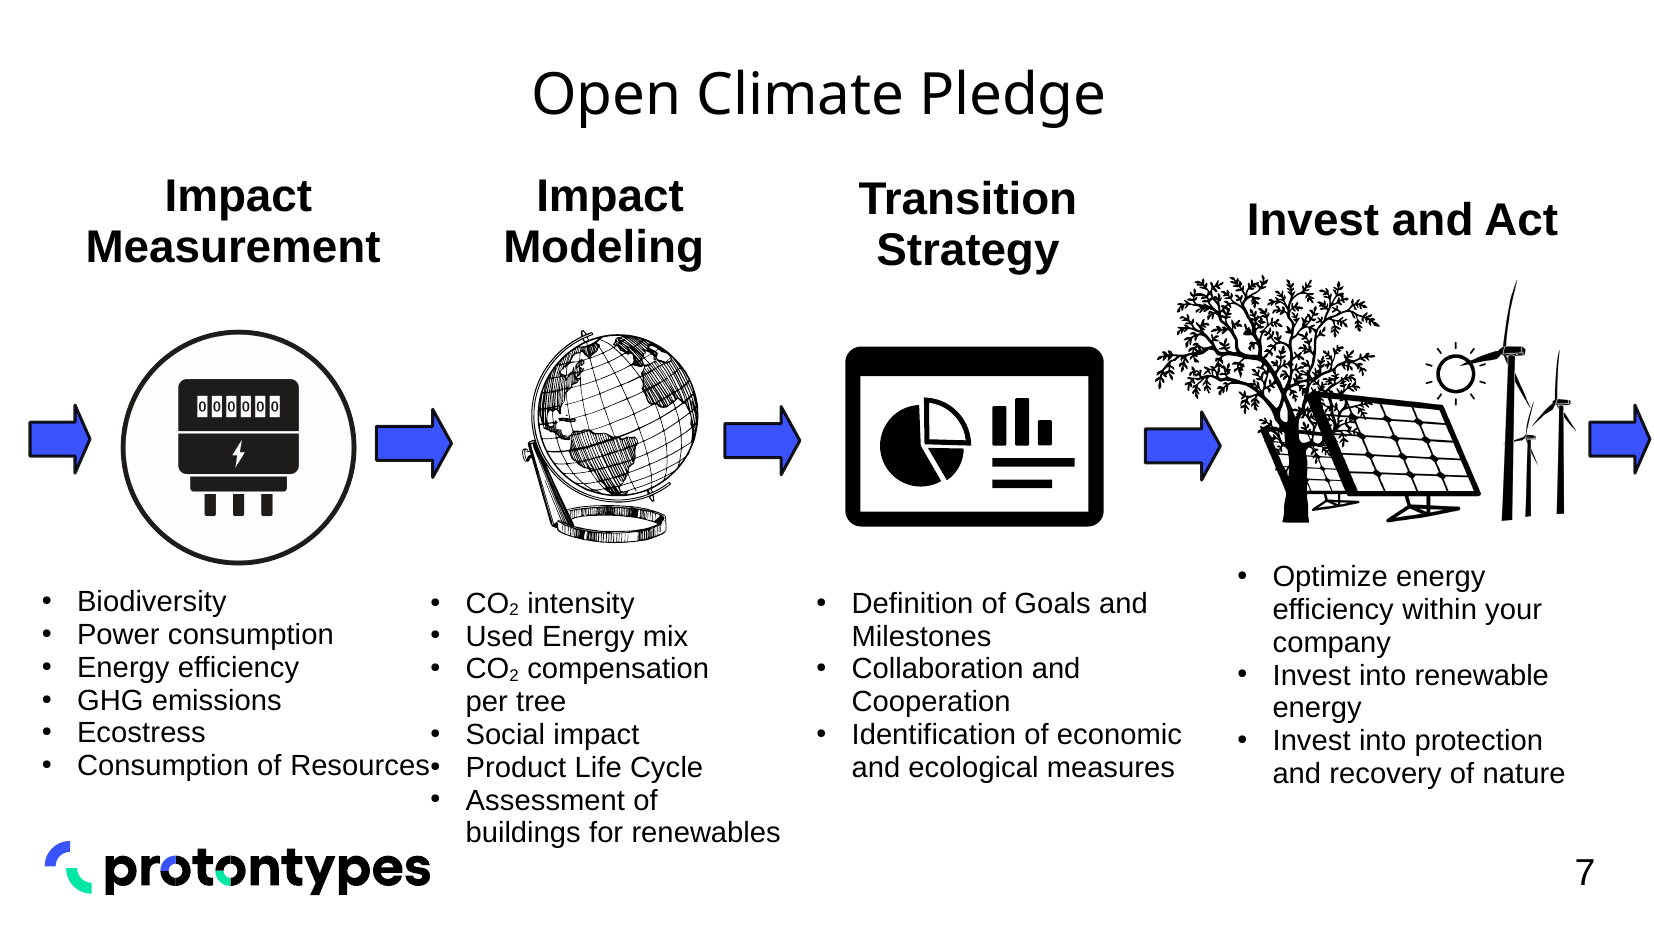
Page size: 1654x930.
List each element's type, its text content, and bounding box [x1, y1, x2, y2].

text_box [376, 409, 452, 478]
text_box Transition Strategy [788, 165, 1149, 296]
text_box [1145, 411, 1221, 481]
picture [845, 346, 1104, 527]
text_box Definition of Goals and Milestones Collaboration and Cooperation Identification of economic and ecological measures [801, 579, 1246, 857]
text_box Biodiversity Power consumption Energy efficiency GHG emissions Ecostress Consumption of Resources [26, 577, 451, 796]
text_box CO2 intensity Used Energy mix CO2 compensation per tree Social impact Product Life Cycle Assessment of buildings for renewables [415, 579, 801, 857]
picture [522, 330, 699, 544]
text_box Impact Measurement [68, 162, 409, 283]
text_box Impact Modeling [422, 162, 798, 283]
picture [1155, 274, 1576, 545]
text_box Optimize energy efficiency within your company Invest into renewable energy Invest into protection and recovery of nature [1222, 552, 1598, 798]
text_box [1589, 405, 1650, 474]
picture [118, 327, 359, 568]
text_box [30, 405, 91, 474]
text_box [724, 406, 800, 475]
title Open Climate Pledge [82, 36, 1571, 148]
text_box Invest and Act [1230, 186, 1576, 259]
